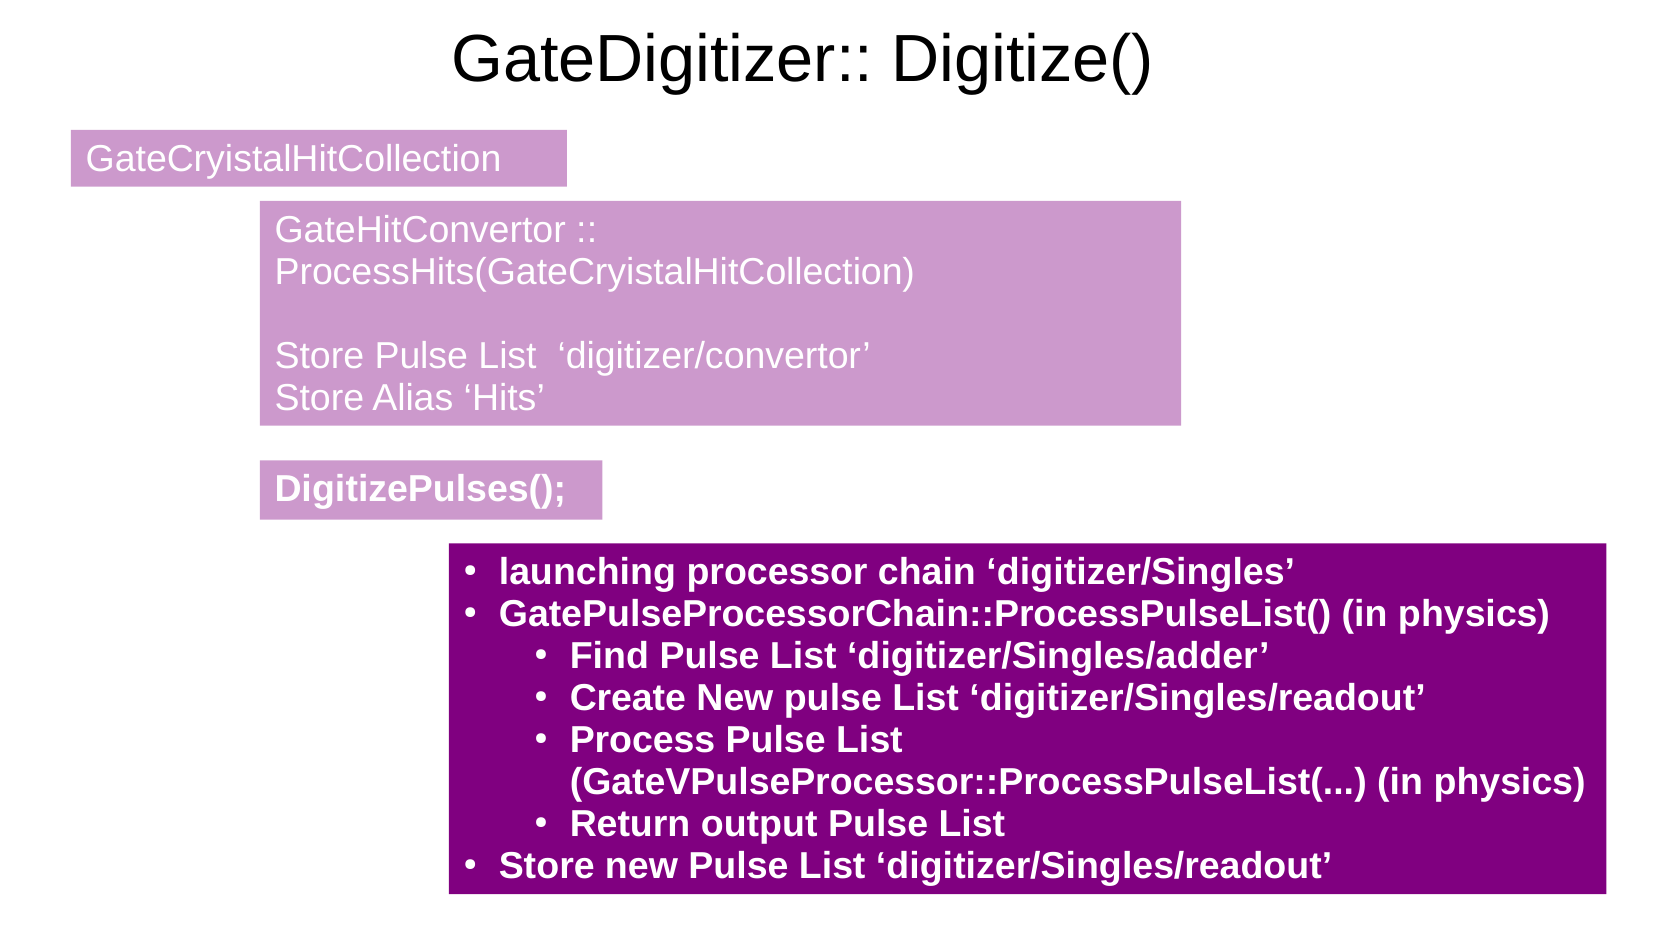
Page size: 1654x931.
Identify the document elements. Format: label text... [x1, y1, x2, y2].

text_box launching processor chain ‘digitizer/Singles’ GatePulseProcessorChain::ProcessPulseList() (in physics) Find Pulse List ‘digitizer/Singles/adder’ Create New pulse List ‘digitizer/Singles/readout’ Process Pulse List (GateVPulseProcessor::ProcessPulseList(...) (in physics) Return output Pulse List Store new Pulse List ‘digitizer/Singles/readout’ [448, 543, 1607, 895]
text_box GateCryistalHitCollection [70, 129, 567, 187]
title GateDigitizer:: Digitize() [59, 20, 1548, 96]
text_box GateHitConvertor :: ProcessHits(GateCryistalHitCollection) Store Pulse List ‘digitizer/convertor’ Store Alias ‘Hits’ [259, 200, 1182, 426]
text_box DigitizePulses(); [259, 460, 603, 520]
